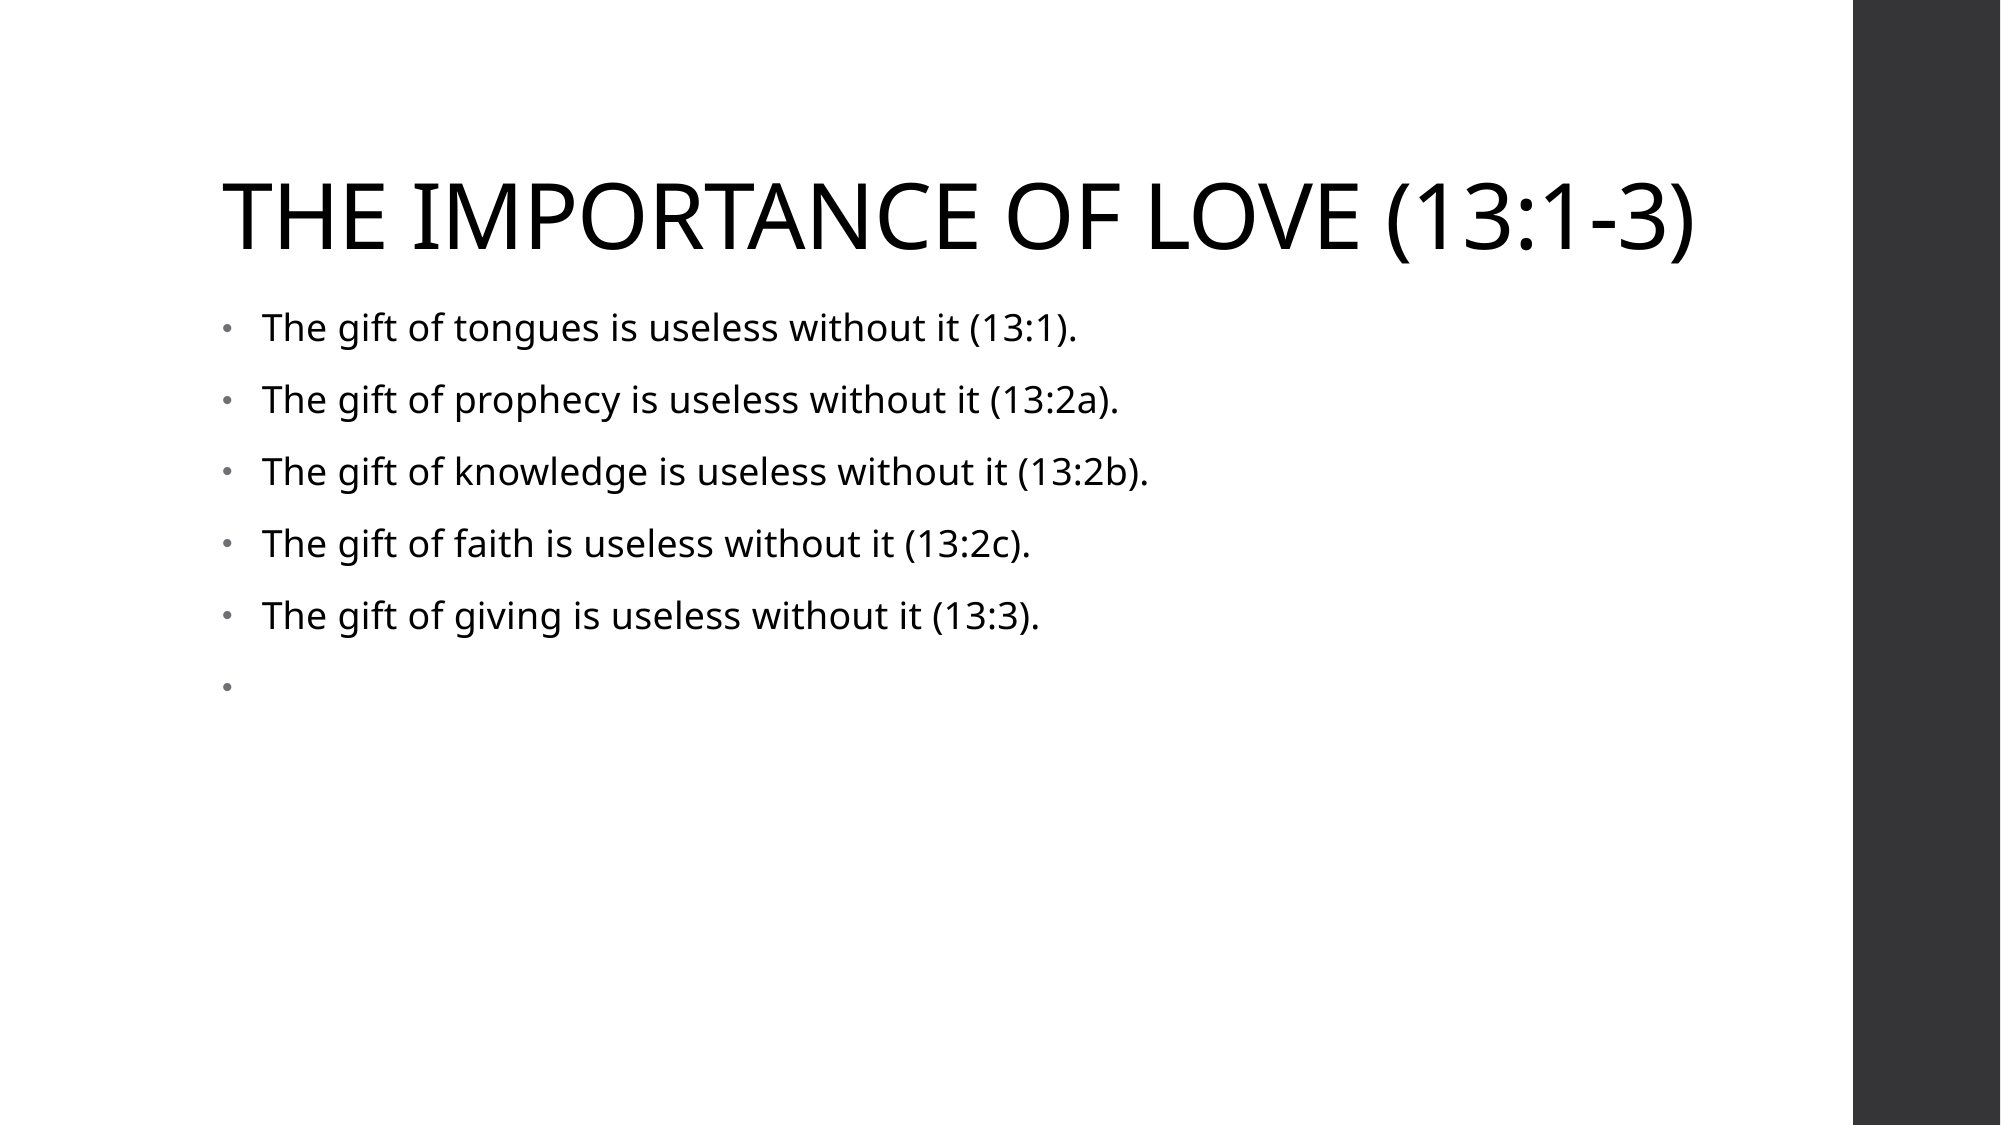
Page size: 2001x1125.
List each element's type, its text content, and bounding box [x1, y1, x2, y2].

list The gift of tongues is useless without it (13:1). The gift of prophecy is useless without it (13:2a). The gift of knowledge is useless without it (13:2b). The gift of faith is useless without it (13:2c). The gift of giving is useless without it (13:3). [206, 299, 1617, 1014]
title THE IMPORTANCE OF LOVE (13:1-3) [206, 60, 1797, 278]
